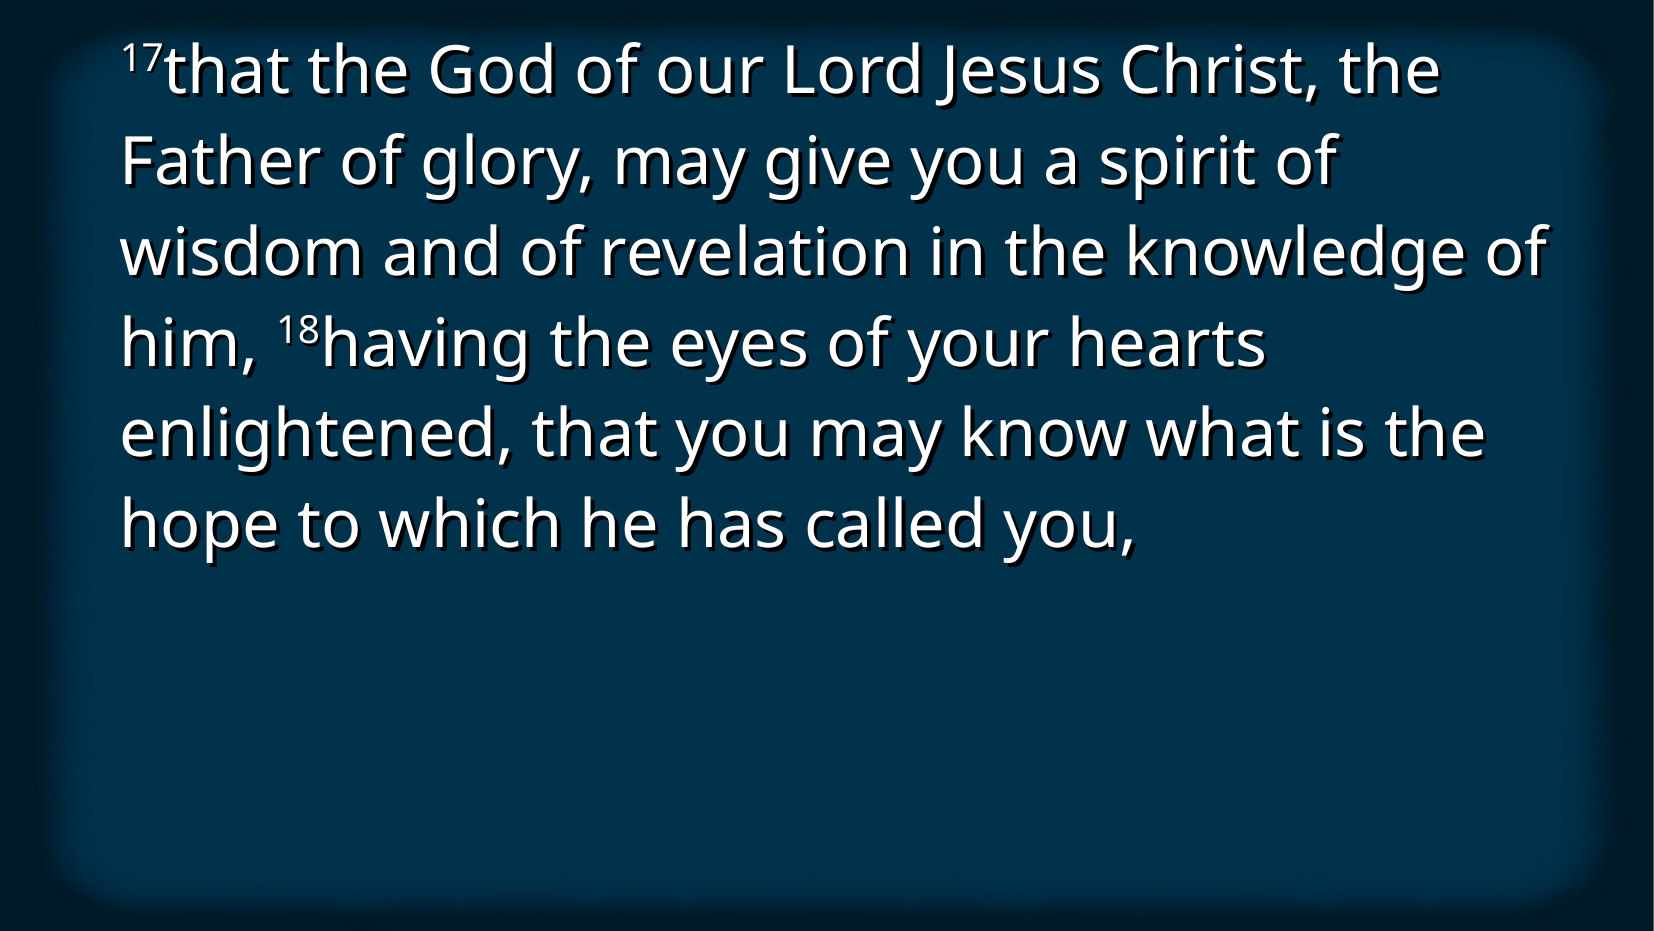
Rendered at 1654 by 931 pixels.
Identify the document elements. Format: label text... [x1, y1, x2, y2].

text_box 17that the God of our Lord Jesus Christ, the Father of glory, may give you a spirit of wisdom and of revelation in the knowledge of him, 18having the eyes of your hearts enlightened, that you may know what is the hope to which he has called you, [105, 15, 1576, 563]
picture [0, 0, 1654, 931]
